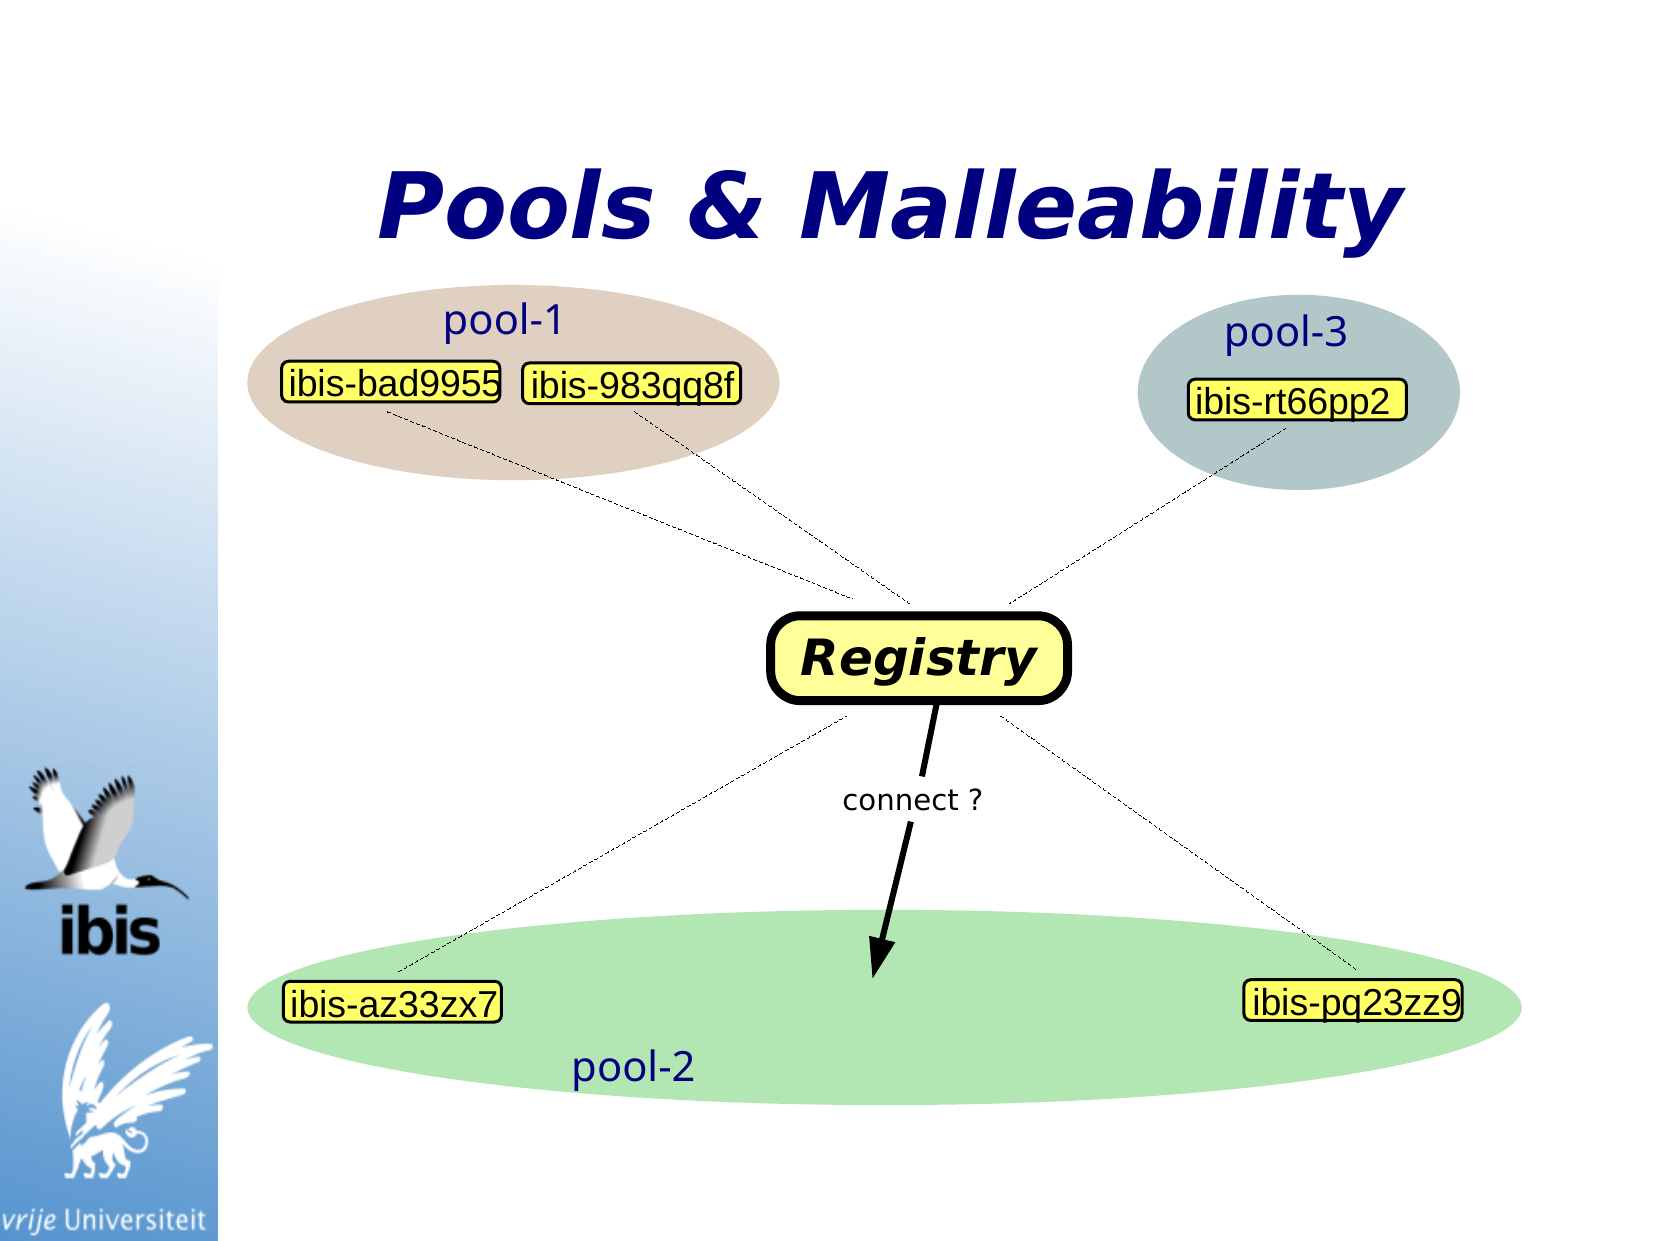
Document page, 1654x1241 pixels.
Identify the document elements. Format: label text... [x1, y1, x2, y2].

text_box Registry [770, 615, 1068, 701]
text_box ibis-pq23zz9 [1252, 981, 1484, 1024]
text_box pool-2 [571, 1036, 711, 1096]
text_box pool-1 [442, 289, 582, 349]
title Pools & Malleability [248, 102, 1534, 310]
picture [0, 0, 218, 1241]
text_box [247, 909, 1522, 1106]
text_box [1137, 303, 1460, 491]
text_box ibis-az33zx7 [290, 982, 522, 1028]
text_box ibis-983qq8f [530, 364, 762, 407]
text_box [247, 284, 780, 481]
text_box ibis-bad9955 [288, 362, 520, 408]
text_box connect ? [833, 783, 1033, 842]
text_box [1242, 294, 1356, 301]
text_box pool-3 [1223, 301, 1364, 361]
text_box ibis-rt66pp2 [1195, 380, 1427, 426]
